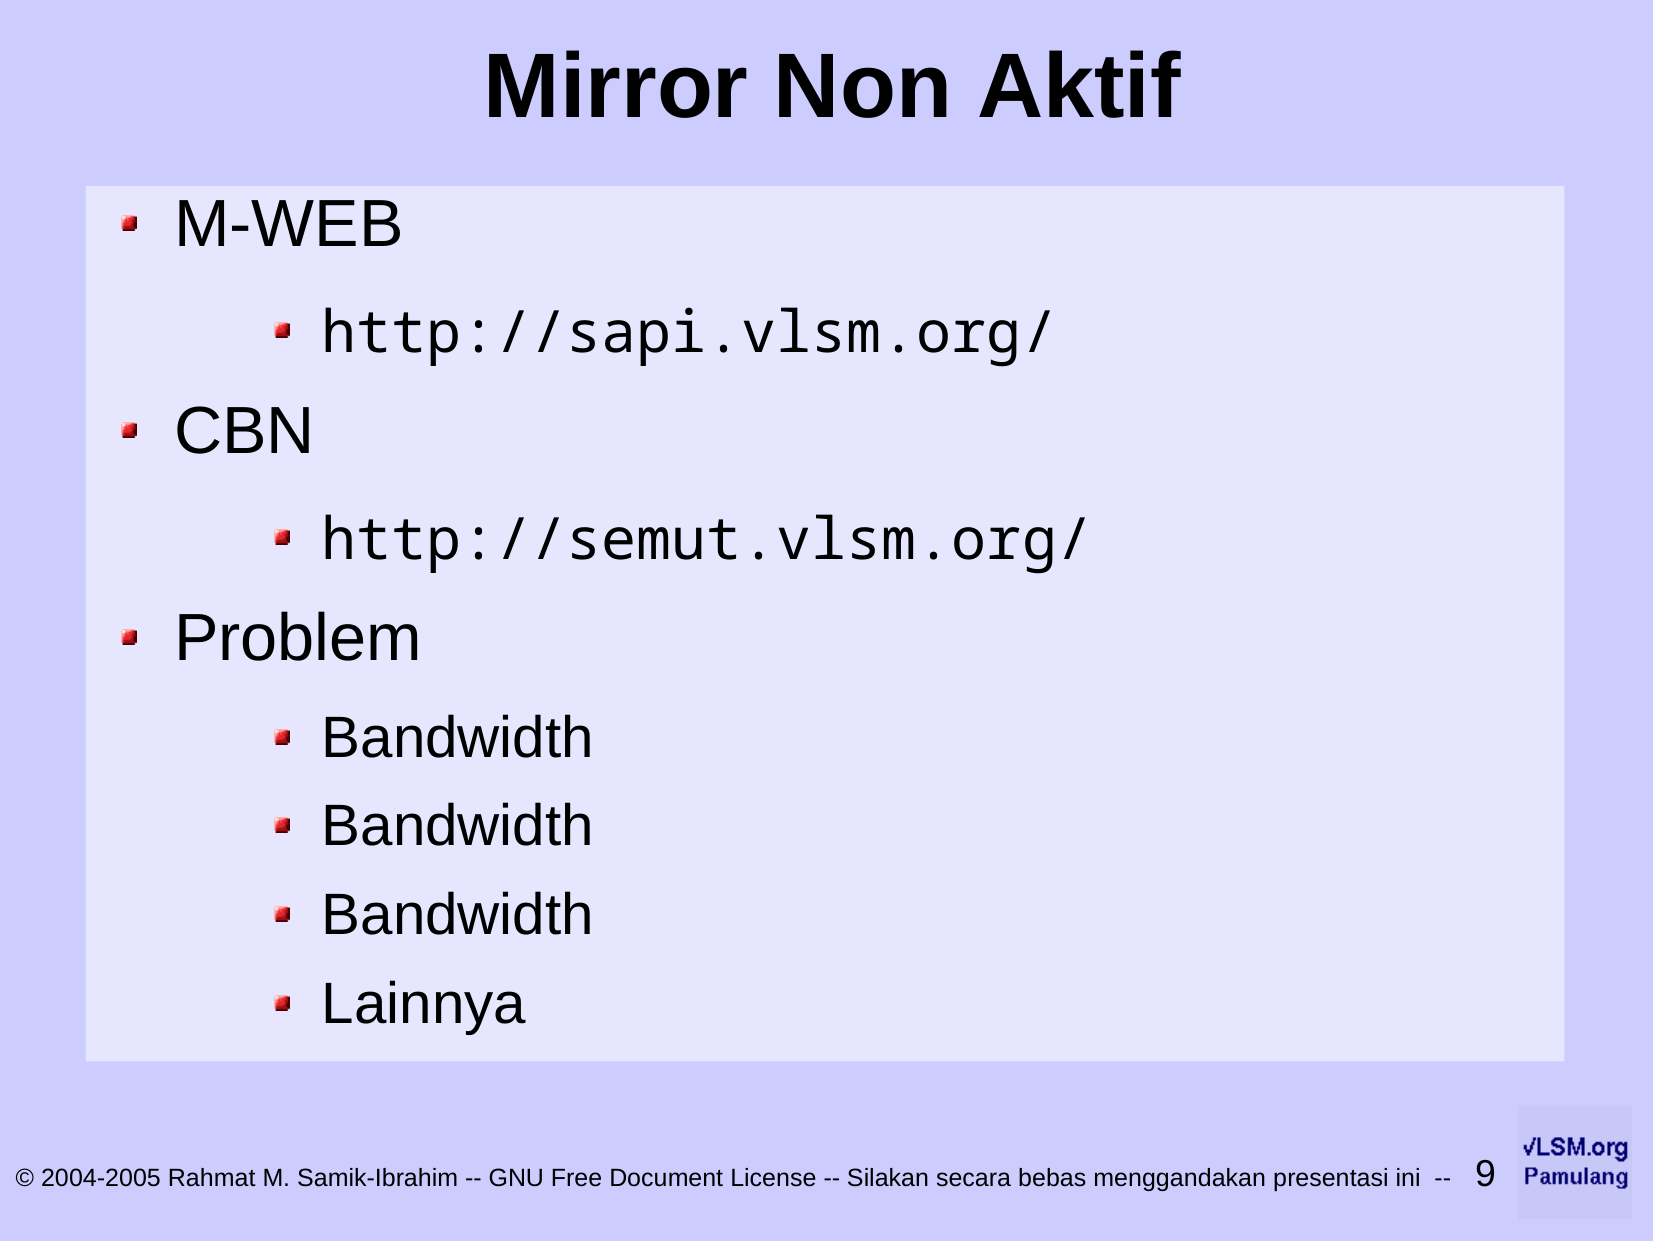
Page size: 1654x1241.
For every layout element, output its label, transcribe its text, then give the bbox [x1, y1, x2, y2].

picture [1518, 1106, 1632, 1219]
list M-WEB http://sapi.vlsm.org/ CBN http://semut.vlsm.org/ Problem Bandwidth Bandwidth Bandwidth Lainnya [85, 185, 1565, 1062]
title Mirror Non Aktif [40, 31, 1625, 142]
